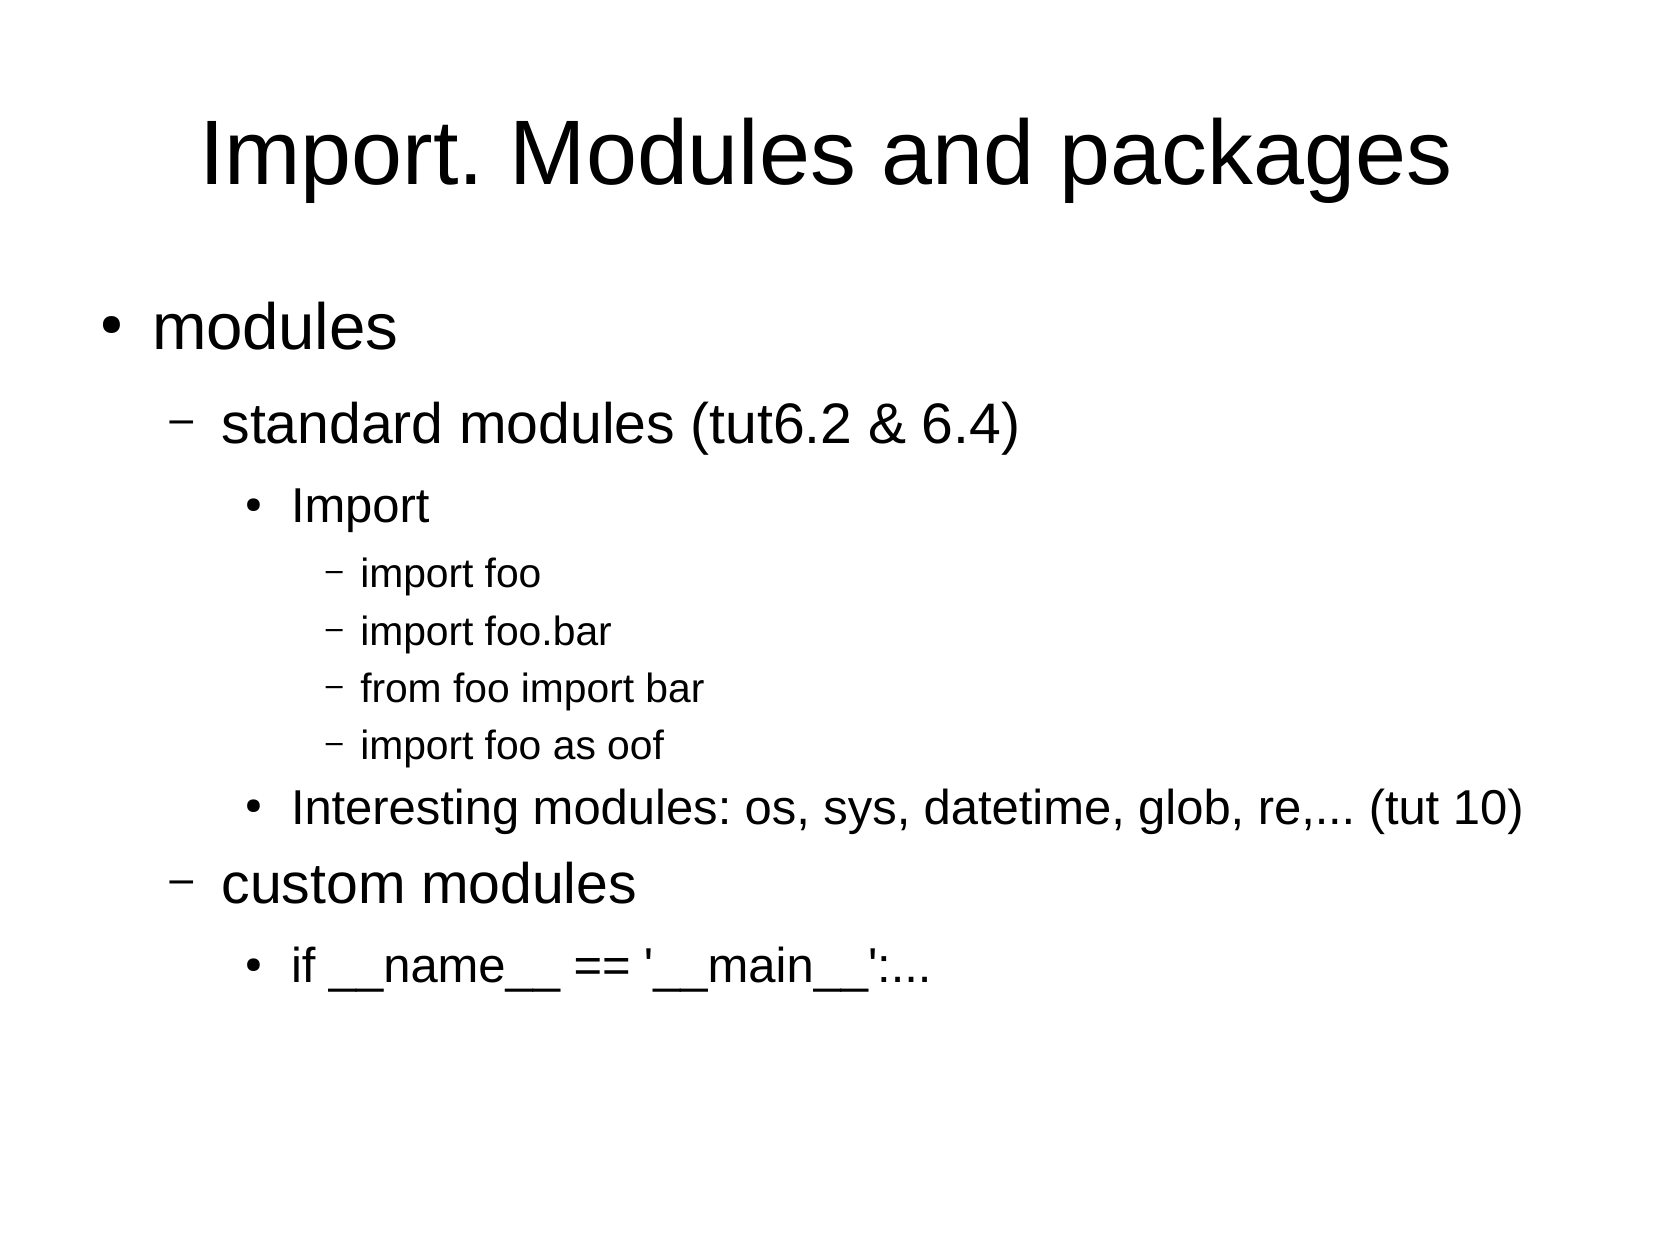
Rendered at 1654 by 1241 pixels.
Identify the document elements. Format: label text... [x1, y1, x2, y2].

list modules standard modules (tut6.2 & 6.4) Import import foo import foo.bar from foo import bar import foo as oof Interesting modules: os, sys, datetime, glob, re,... (tut 10) custom modules if __name__ == '__main__':... [82, 290, 1538, 1010]
title Import. Modules and packages [82, 49, 1571, 257]
